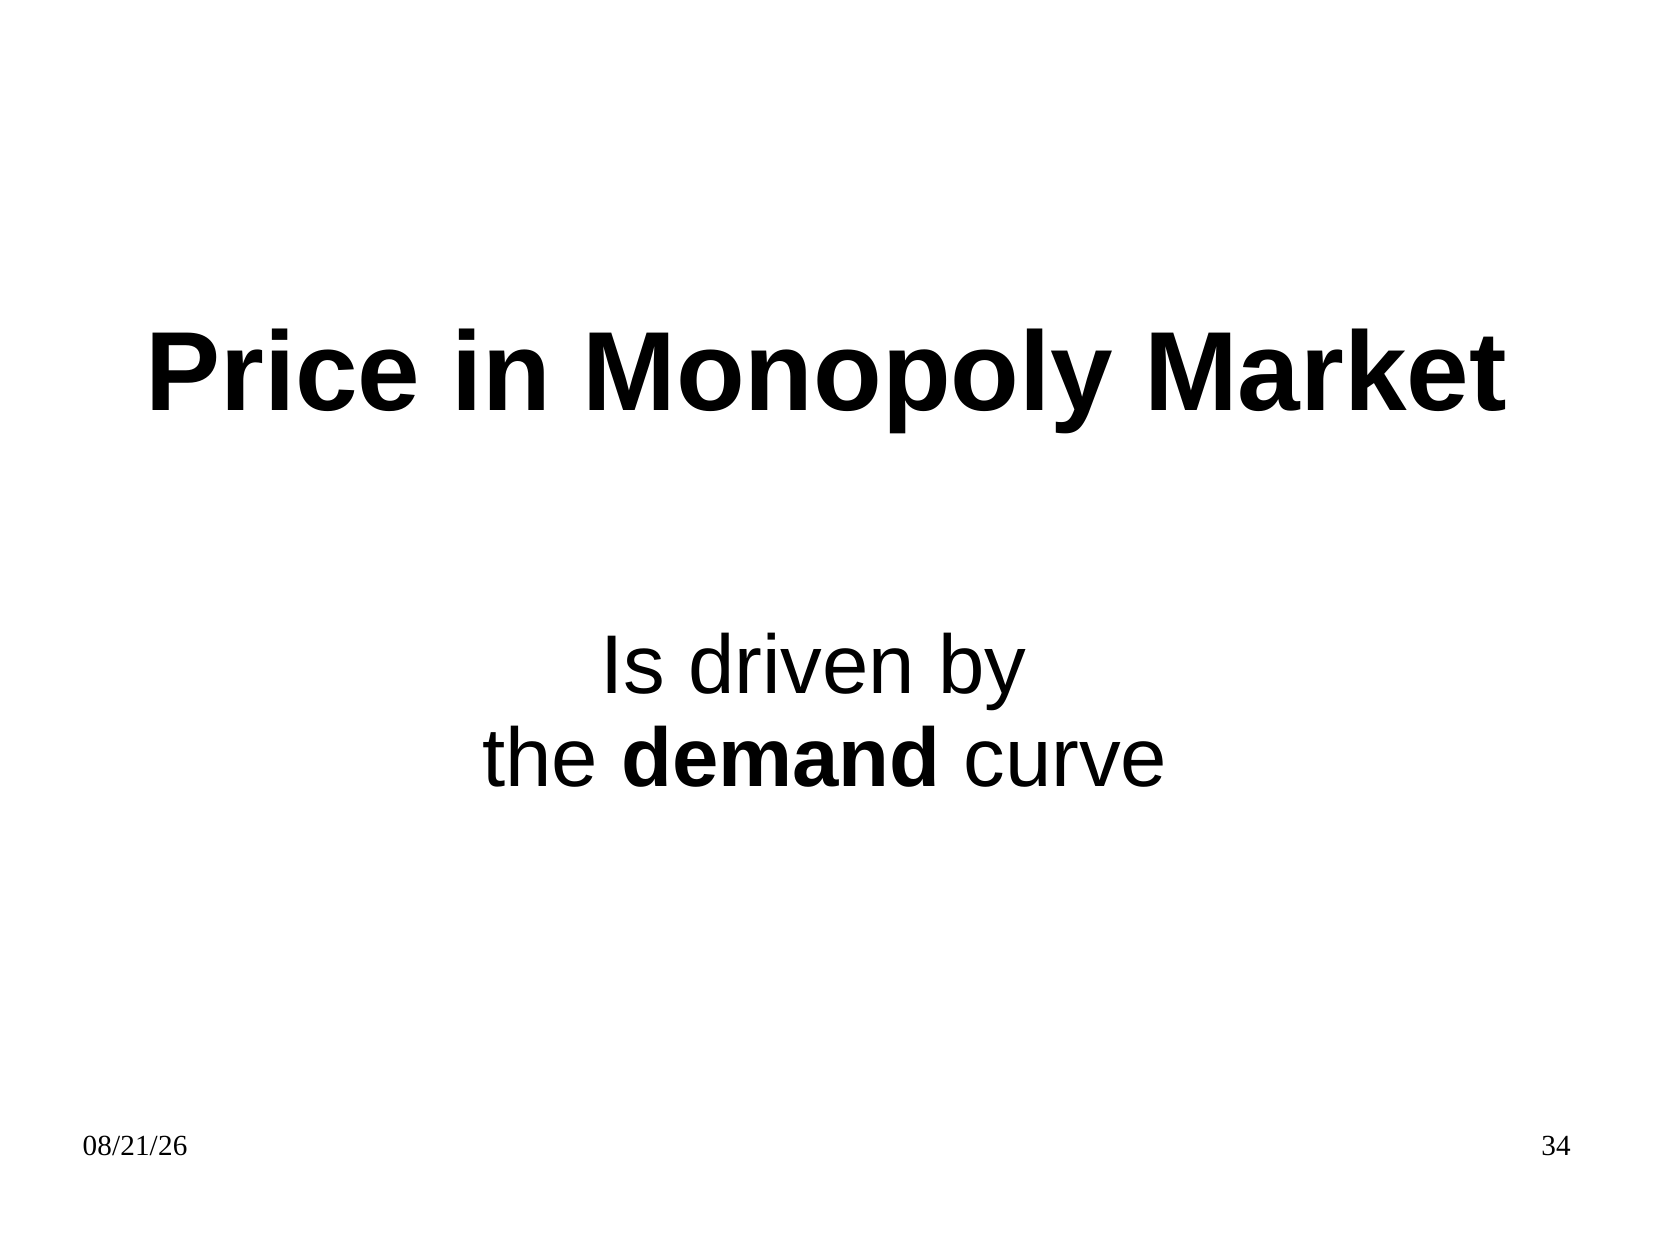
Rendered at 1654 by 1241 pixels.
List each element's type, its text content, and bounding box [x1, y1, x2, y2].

subtitle Is driven by the demand curve [80, 606, 1570, 816]
title Price in Monopoly Market [82, 267, 1571, 476]
